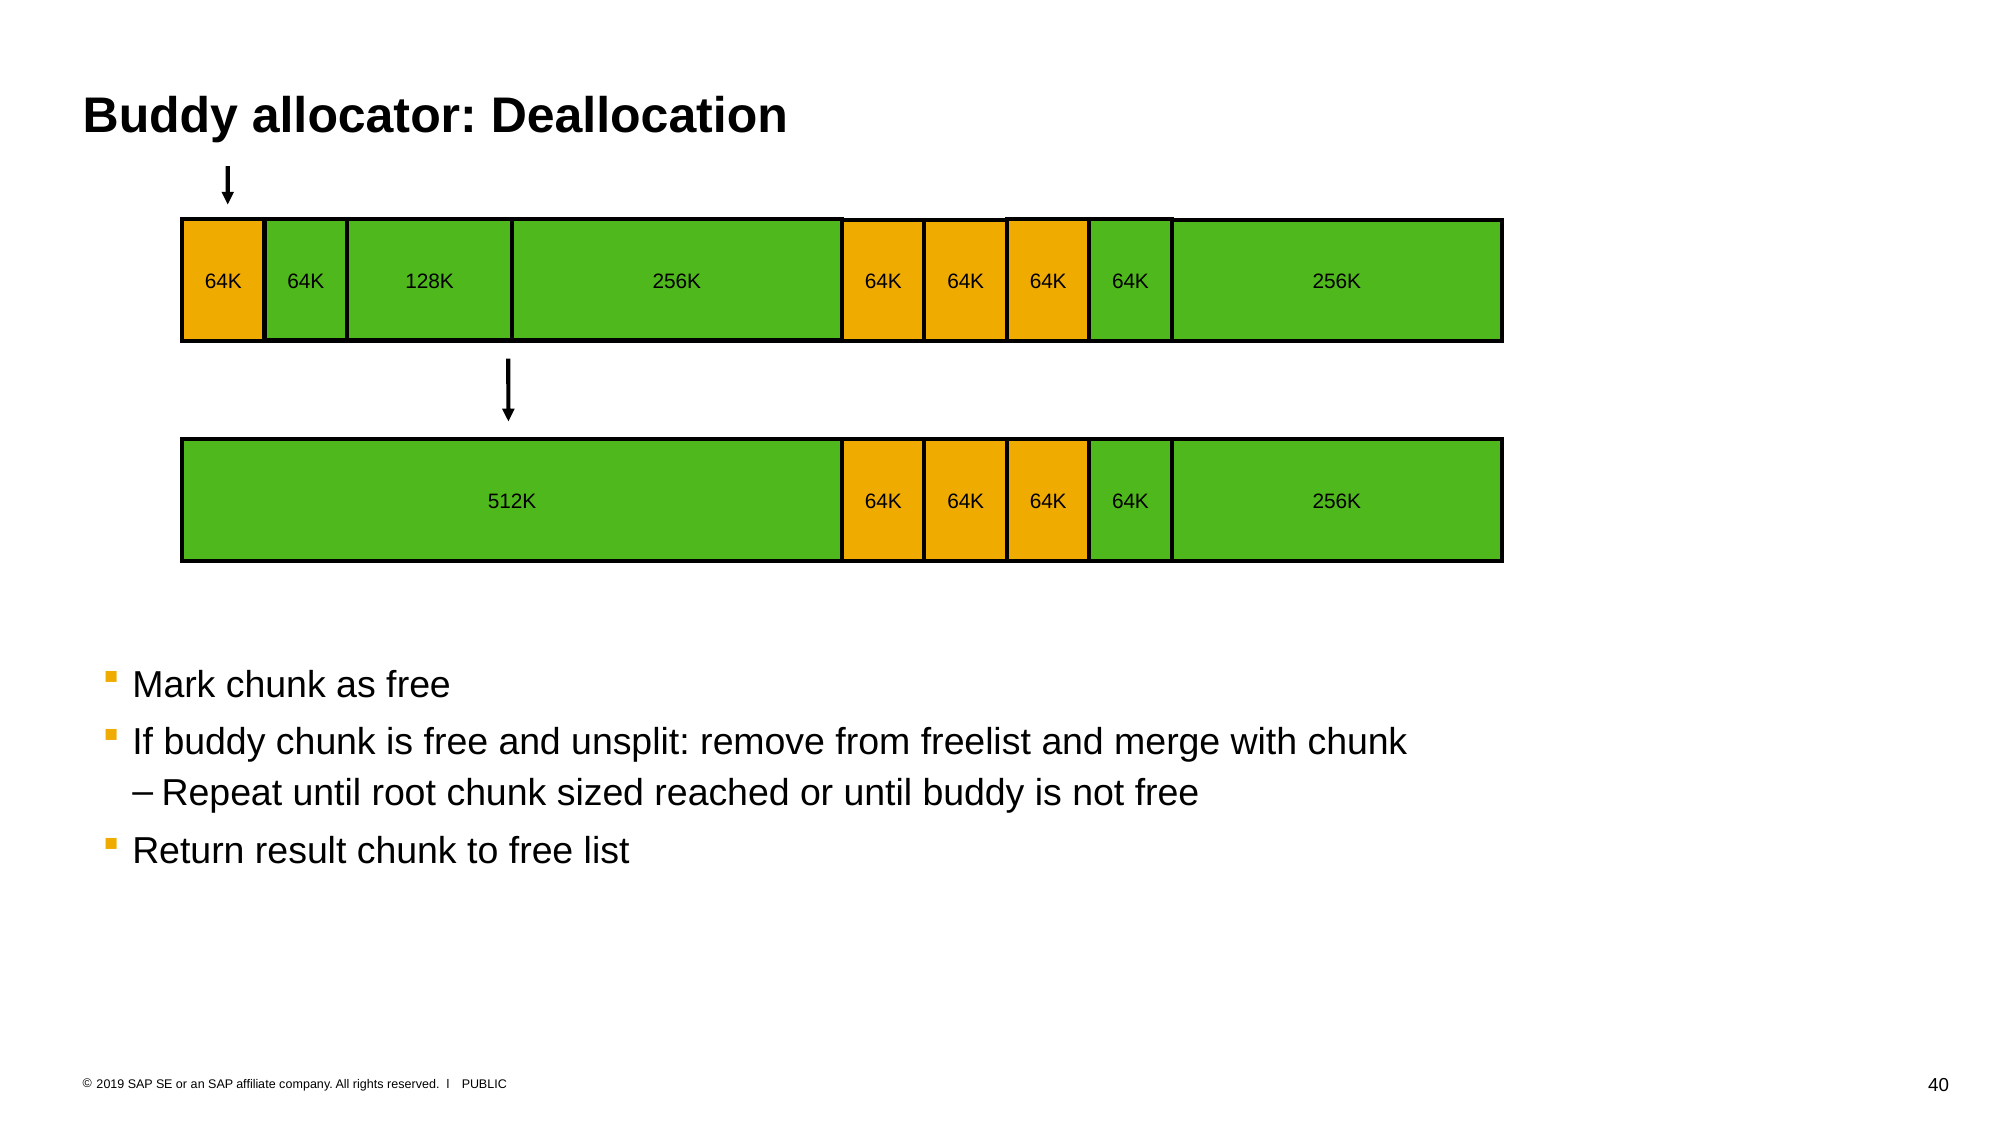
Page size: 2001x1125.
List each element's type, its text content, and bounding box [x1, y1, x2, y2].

text_box 128K [347, 219, 512, 341]
text_box 64K [842, 219, 924, 342]
text_box 64K [924, 439, 1006, 561]
text_box 64K [842, 439, 924, 561]
text_box 64K [1089, 438, 1172, 561]
list Mark chunk as free If buddy chunk is free and unsplit: remove from freelist and merge with chunk Repeat until root chunk sized reached or until buddy is not free Return result chunk to free list [102, 659, 1938, 959]
text_box 64K [182, 219, 265, 342]
text_box 64K [924, 219, 1006, 342]
title Buddy allocator: Deallocation [82, 82, 1918, 144]
text_box 256K [512, 219, 842, 341]
text_box 64K [264, 219, 347, 341]
text_box 64K [1006, 438, 1089, 561]
text_box 64K [1006, 219, 1089, 342]
text_box 64K [1089, 219, 1172, 342]
text_box 512K [182, 438, 842, 561]
text_box 256K [1172, 219, 1502, 342]
text_box 256K [1172, 439, 1502, 561]
